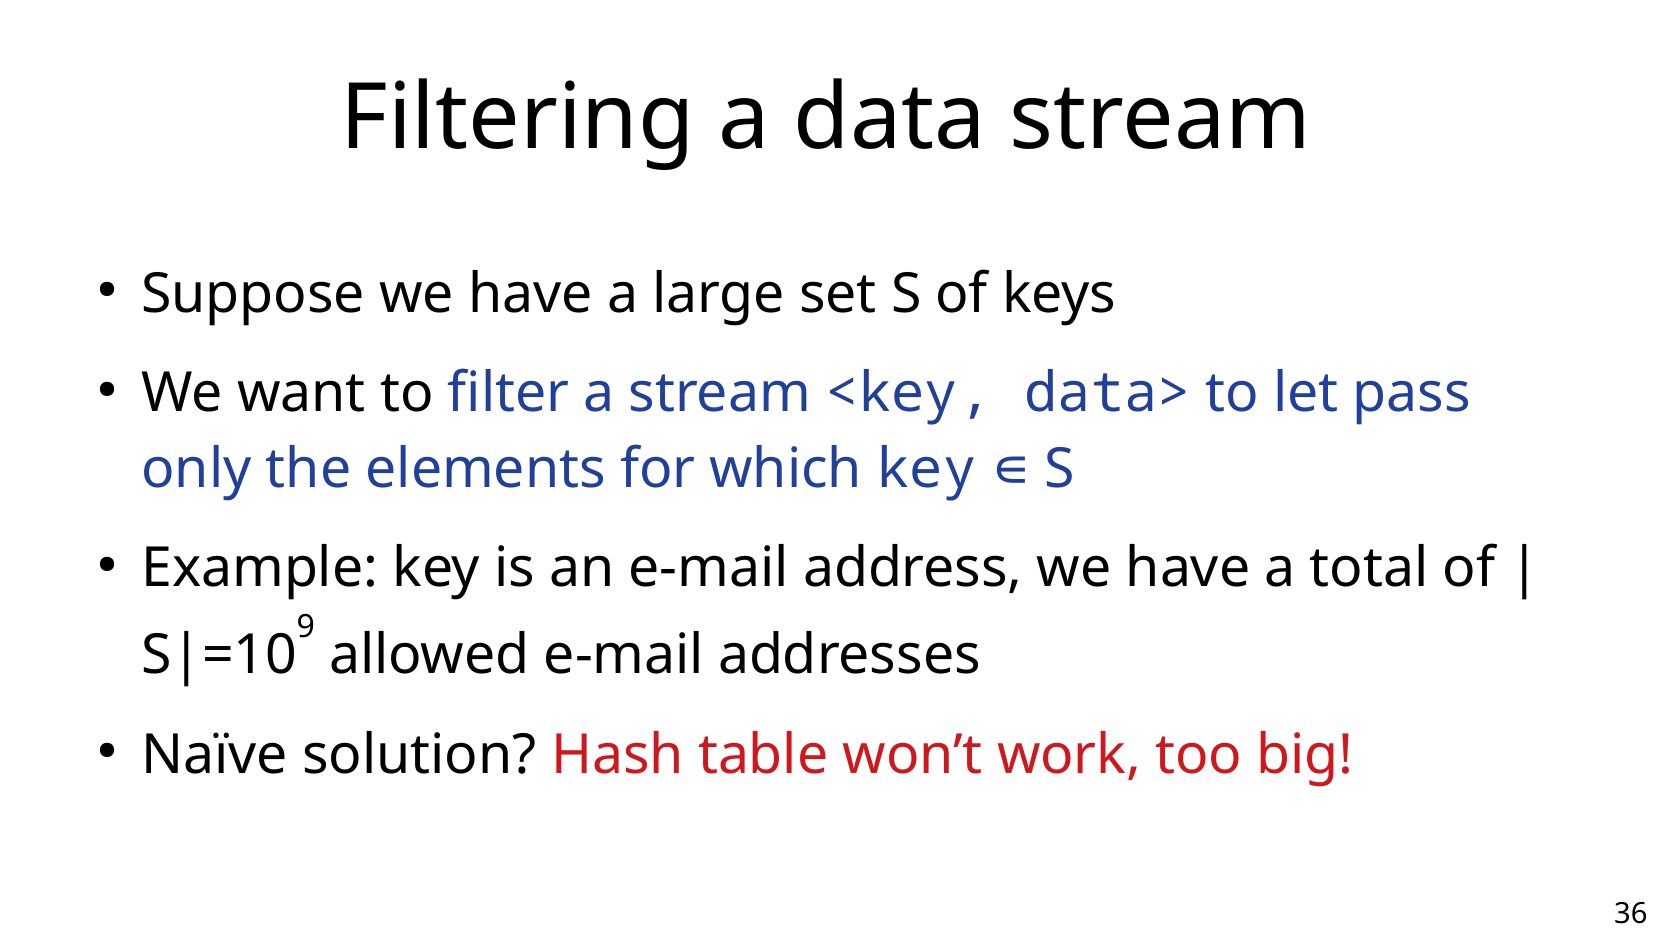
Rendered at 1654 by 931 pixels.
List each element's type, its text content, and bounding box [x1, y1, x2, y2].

list Suppose we have a large set S of keys We want to filter a stream <key, data> to let pass only the elements for which key ∊ S Example: key is an e-mail address, we have a total of |S|=109 allowed e-mail addresses Naïve solution? Hash table won’t work, too big! [82, 253, 1571, 793]
title Filtering a data stream [82, 1, 1571, 226]
